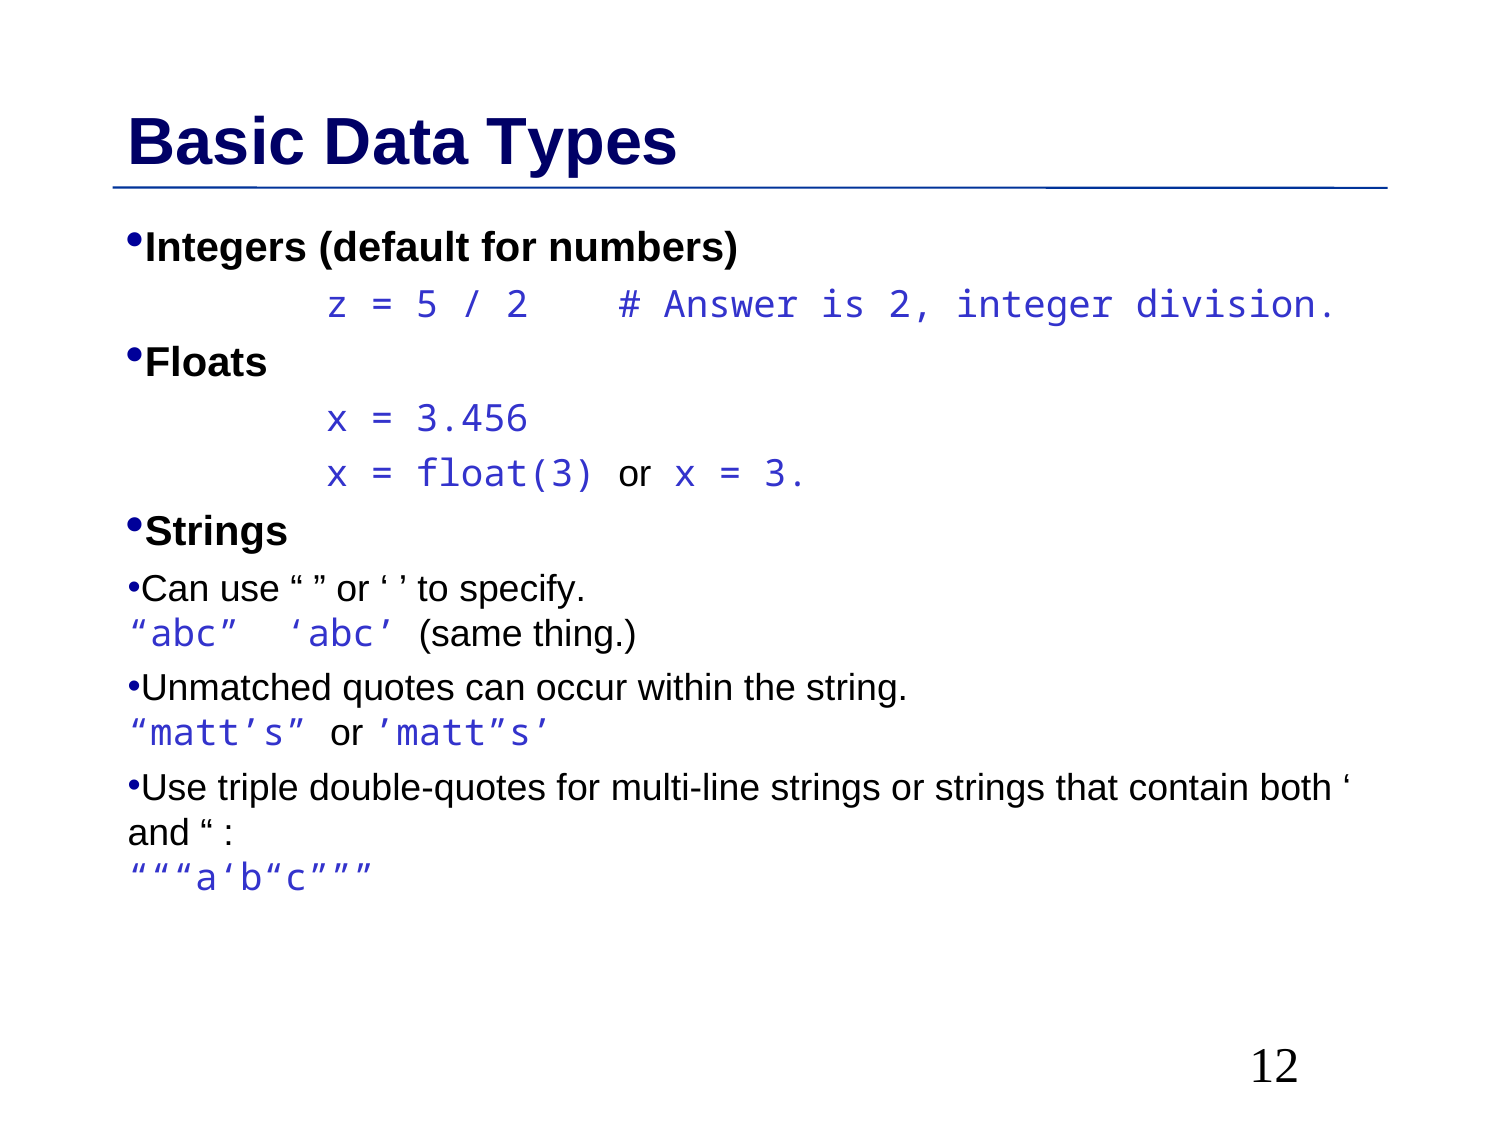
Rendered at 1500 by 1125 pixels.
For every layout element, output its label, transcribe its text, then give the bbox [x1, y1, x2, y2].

list Integers (default for numbers) z = 5 / 2 # Answer is 2, integer division. Floats x = 3.456 x = float(3) or x = 3. Strings Can use “ ” or ‘ ’ to specify. “abc” ‘abc’ (same thing.) Unmatched quotes can occur within the string. “matt’s” or ’matt”s’ Use triple double-quotes for multi-line strings or strings that contain both ‘ and “ : “““a‘b“c””” [112, 212, 1388, 963]
text_box [1074, 994, 1387, 1125]
title Basic Data Types [112, 89, 1388, 185]
